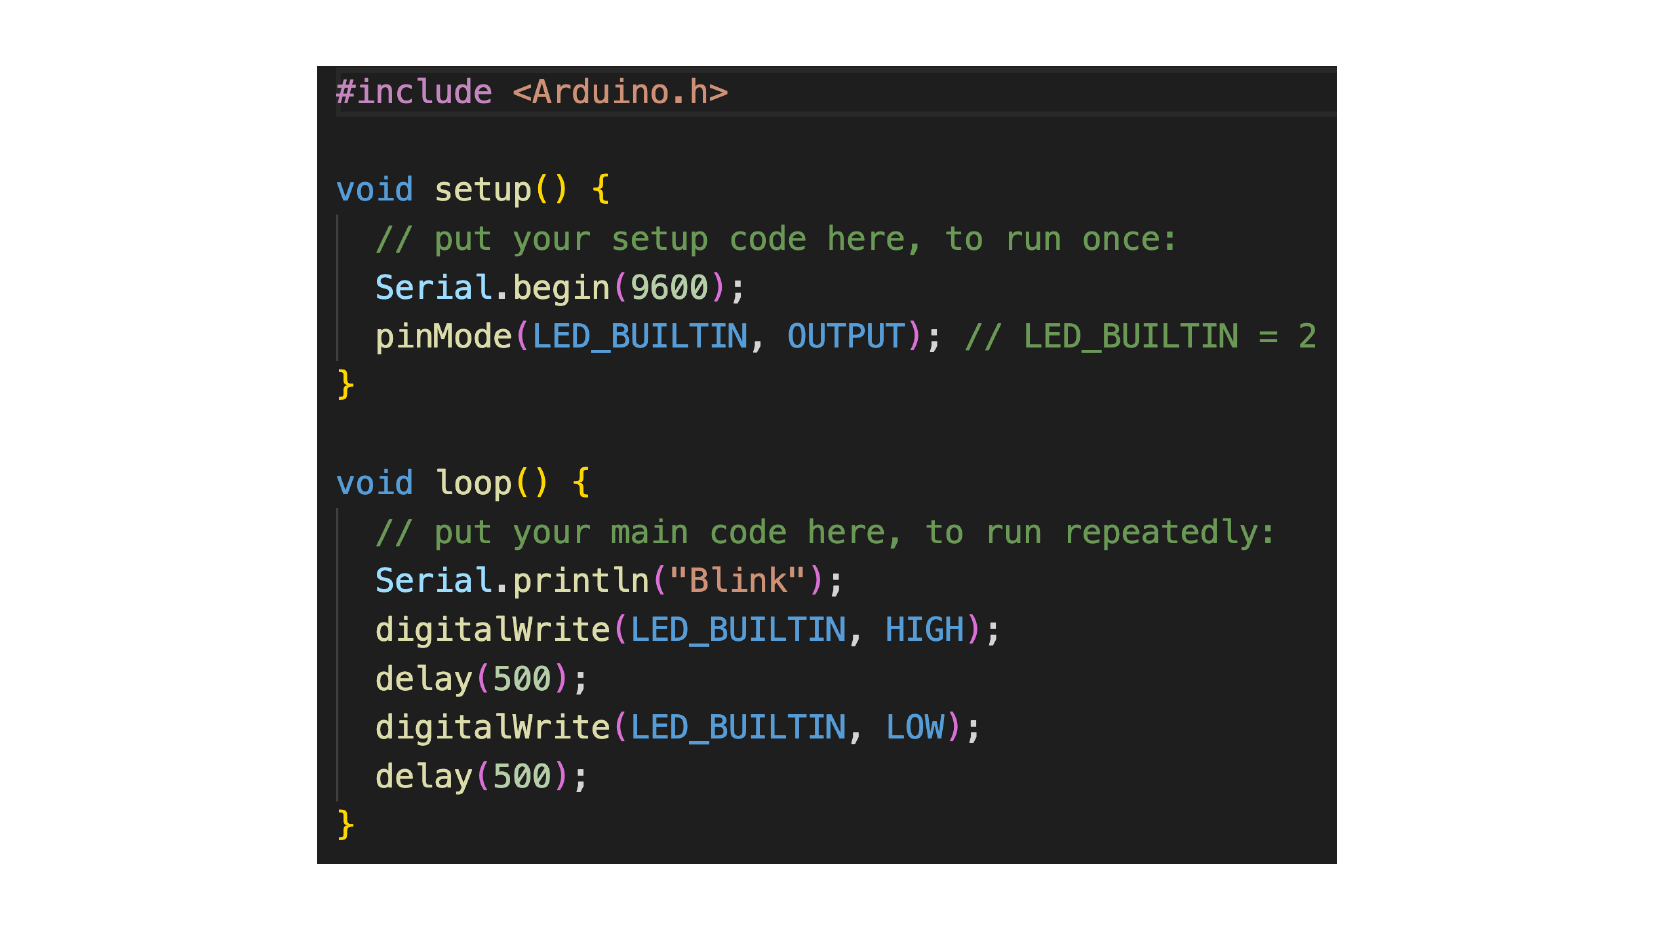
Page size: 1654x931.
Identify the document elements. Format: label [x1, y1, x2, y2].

picture [317, 66, 1337, 864]
